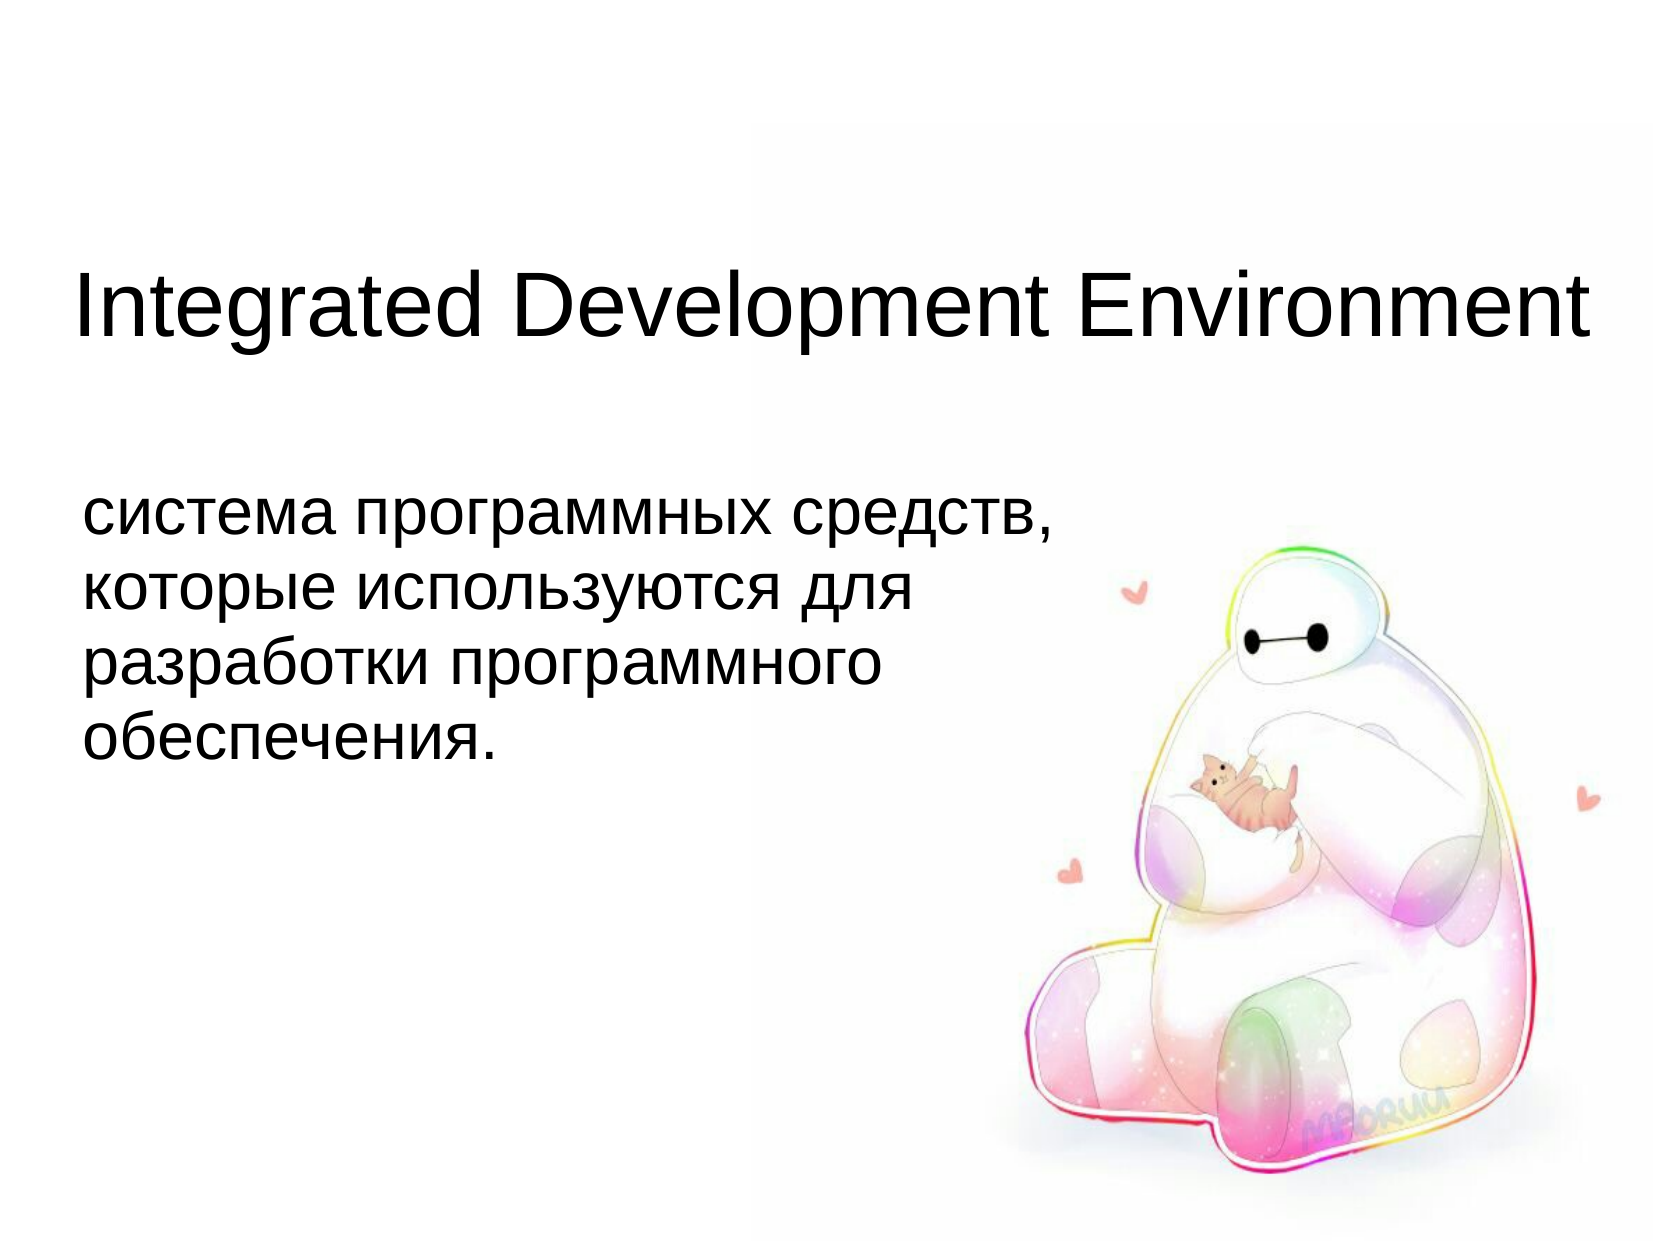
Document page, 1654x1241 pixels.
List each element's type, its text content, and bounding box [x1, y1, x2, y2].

subtitle система программных средств, которые используются для разработки программного обеспечения. [82, 474, 1193, 774]
title Integrated Development Environment [70, 200, 1595, 408]
picture [751, 123, 1654, 1241]
